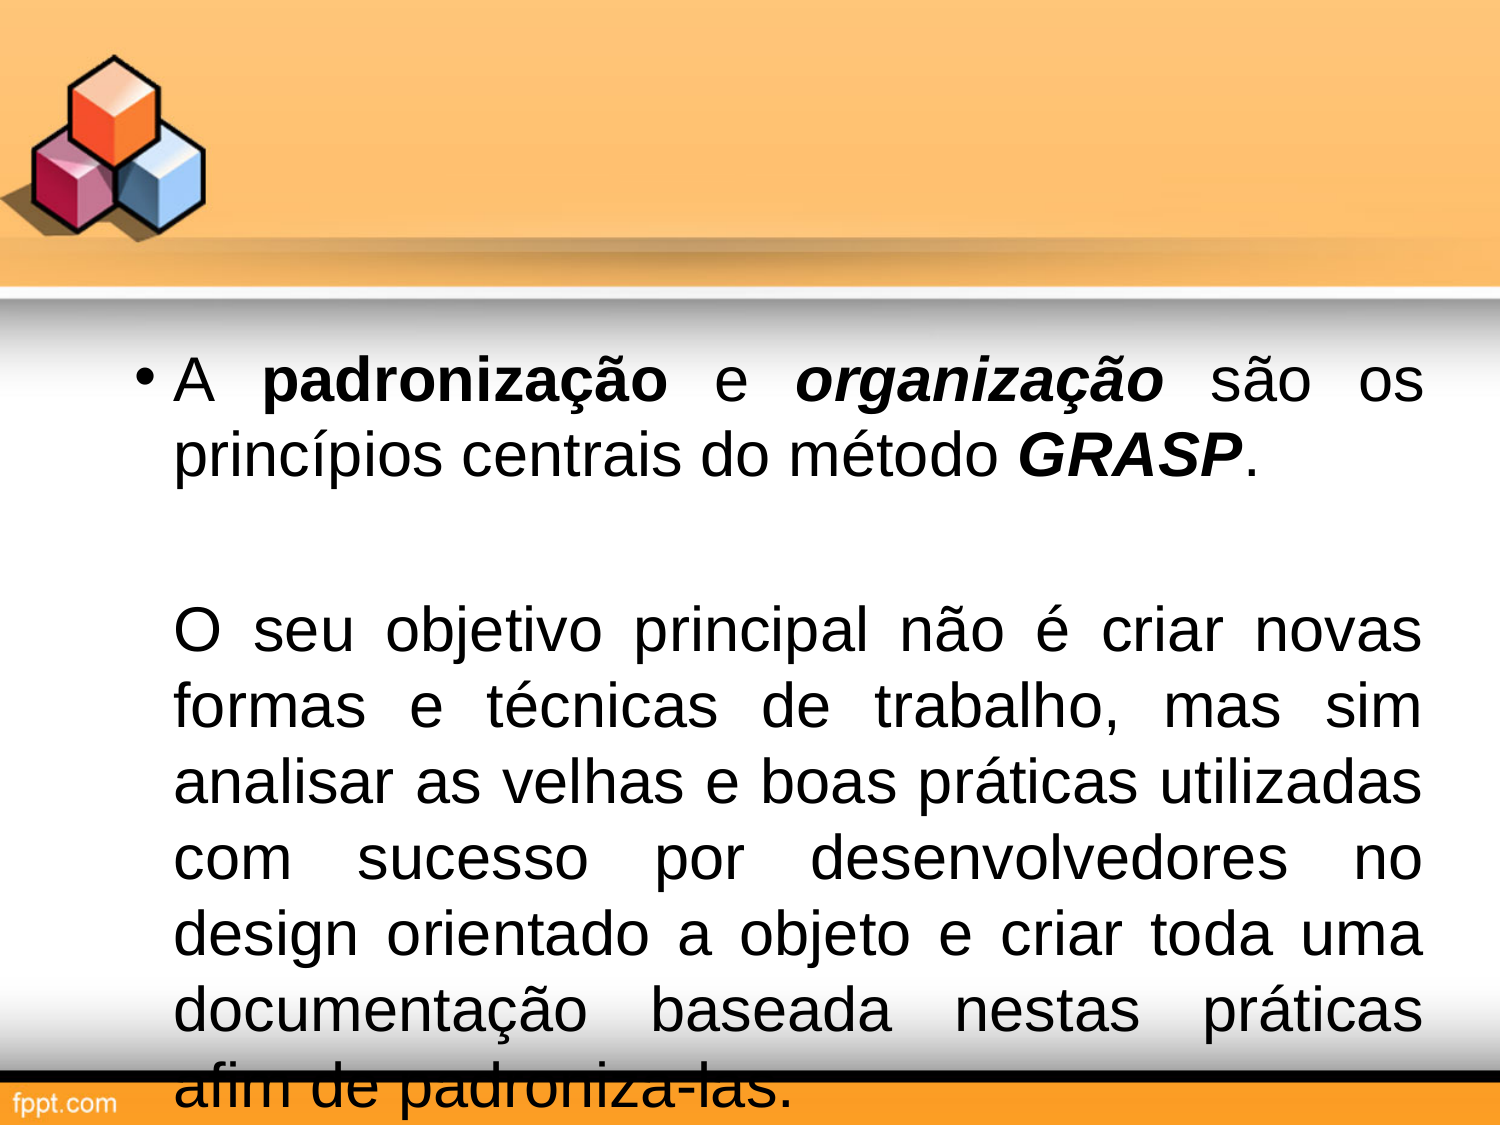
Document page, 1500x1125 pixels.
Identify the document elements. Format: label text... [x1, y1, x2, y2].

picture [0, 0, 1500, 1125]
list A padronização e organização são os princípios centrais do método GRASP. O seu objetivo principal não é criar novas formas e técnicas de trabalho, mas sim analisar as velhas e boas práticas utilizadas com sucesso por desenvolvedores no design orientado a objeto e criar toda uma documentação baseada nestas práticas afim de padroniza-las. [120, 329, 1440, 1125]
